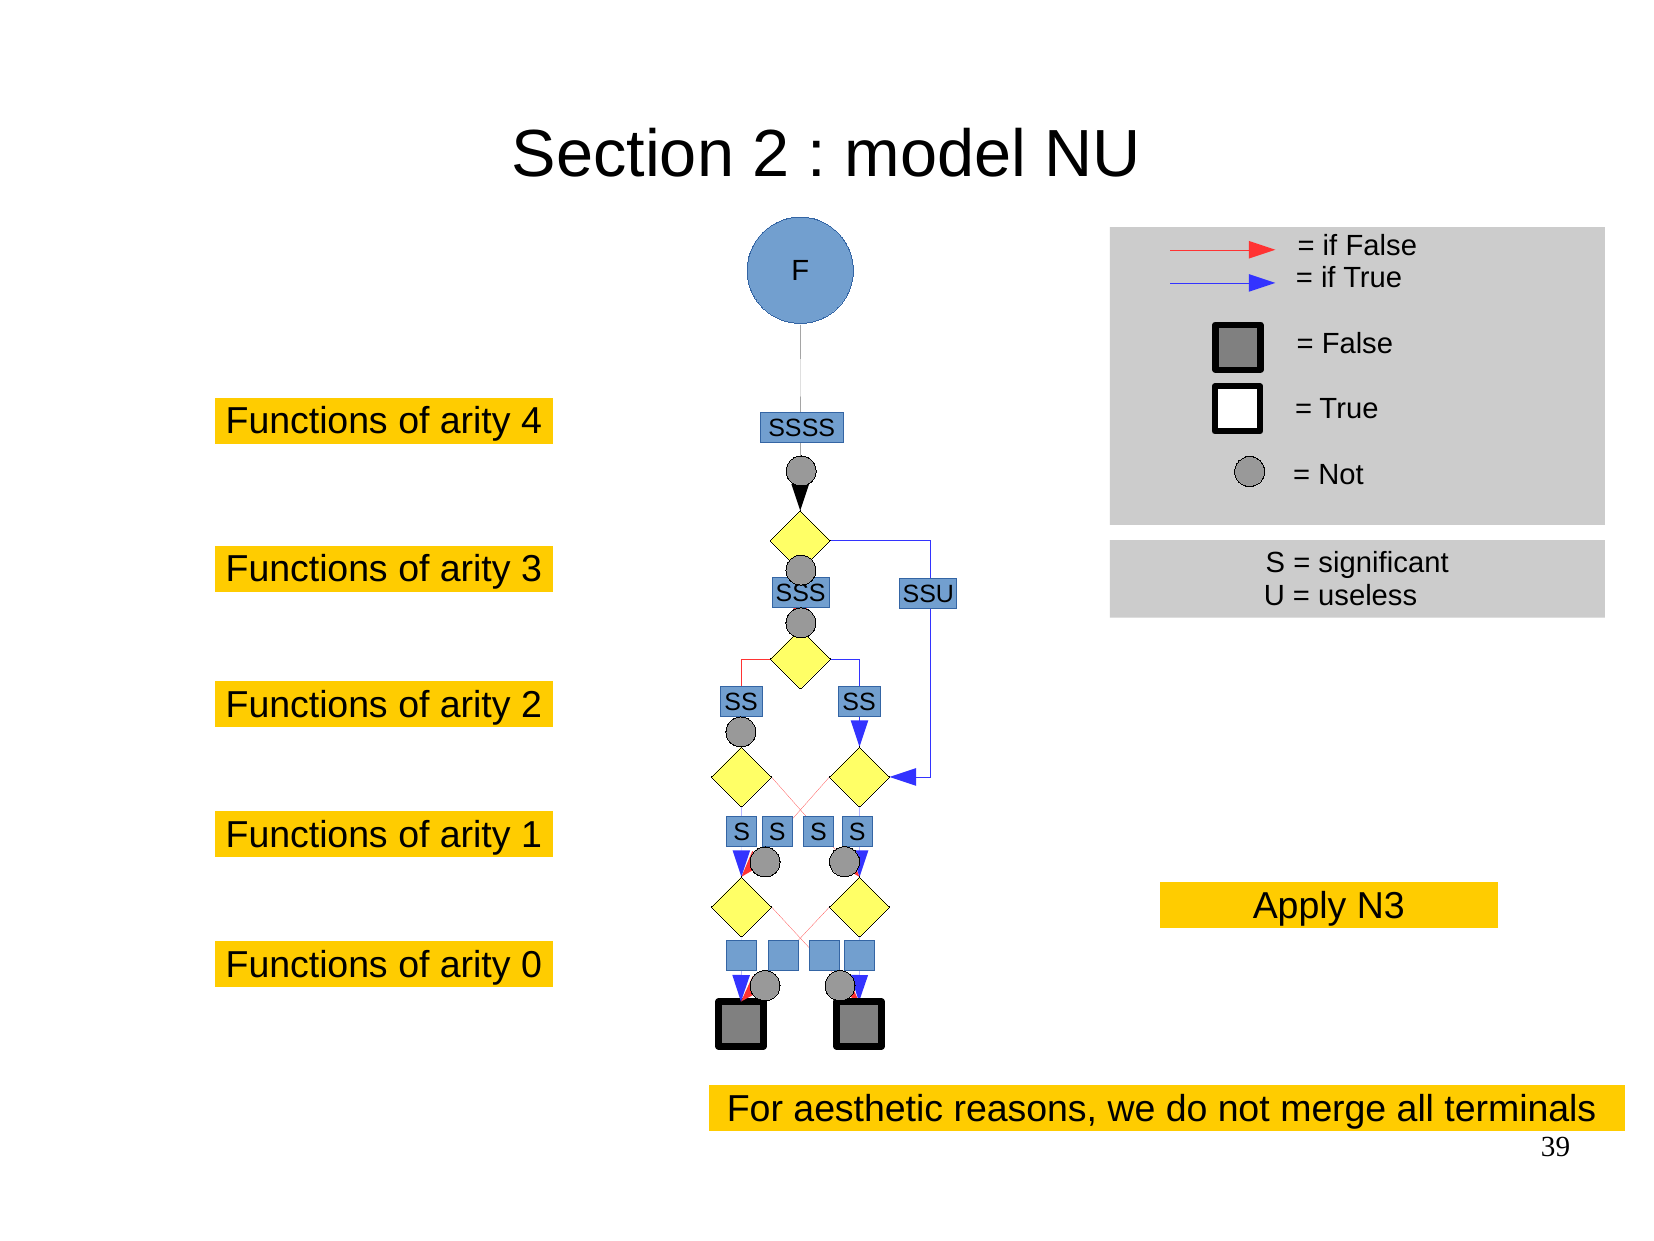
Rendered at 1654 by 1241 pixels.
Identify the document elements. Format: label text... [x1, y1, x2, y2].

text_box SSSS [760, 412, 844, 443]
text_box [1215, 324, 1261, 370]
text_box [809, 940, 882, 1047]
text_box For aesthetic reasons, we do not merge all terminals [709, 1085, 1625, 1131]
text_box SS [720, 686, 763, 717]
text_box [726, 940, 757, 971]
text_box [718, 940, 799, 1047]
text_box Functions of arity 2 [215, 681, 553, 727]
text_box S [842, 816, 873, 847]
title Section 2 : model NU [82, 49, 1571, 257]
text_box SSS [772, 577, 830, 608]
text_box [1215, 386, 1261, 432]
text_box SSU [899, 578, 957, 609]
text_box Functions of arity 4 [215, 398, 553, 444]
text_box [711, 716, 772, 807]
text_box [770, 607, 831, 689]
text_box [829, 746, 890, 807]
text_box [711, 876, 772, 937]
text_box = if False = if True = False = True = Not [1109, 227, 1605, 525]
text_box [770, 510, 831, 586]
text_box [1234, 456, 1265, 487]
text_box [829, 846, 860, 877]
text_box Functions of arity 0 [215, 941, 553, 987]
text_box Functions of arity 3 [215, 546, 553, 592]
text_box S [726, 816, 757, 847]
text_box S [803, 816, 834, 847]
text_box [786, 455, 817, 486]
text_box SS [838, 686, 881, 717]
text_box S [762, 816, 793, 847]
text_box Functions of arity 1 [215, 811, 553, 857]
text_box [750, 846, 781, 877]
text_box S = significant U = useless [1109, 540, 1605, 618]
text_box [829, 876, 890, 937]
text_box F [747, 257, 854, 324]
text_box Apply N3 [1160, 882, 1498, 928]
